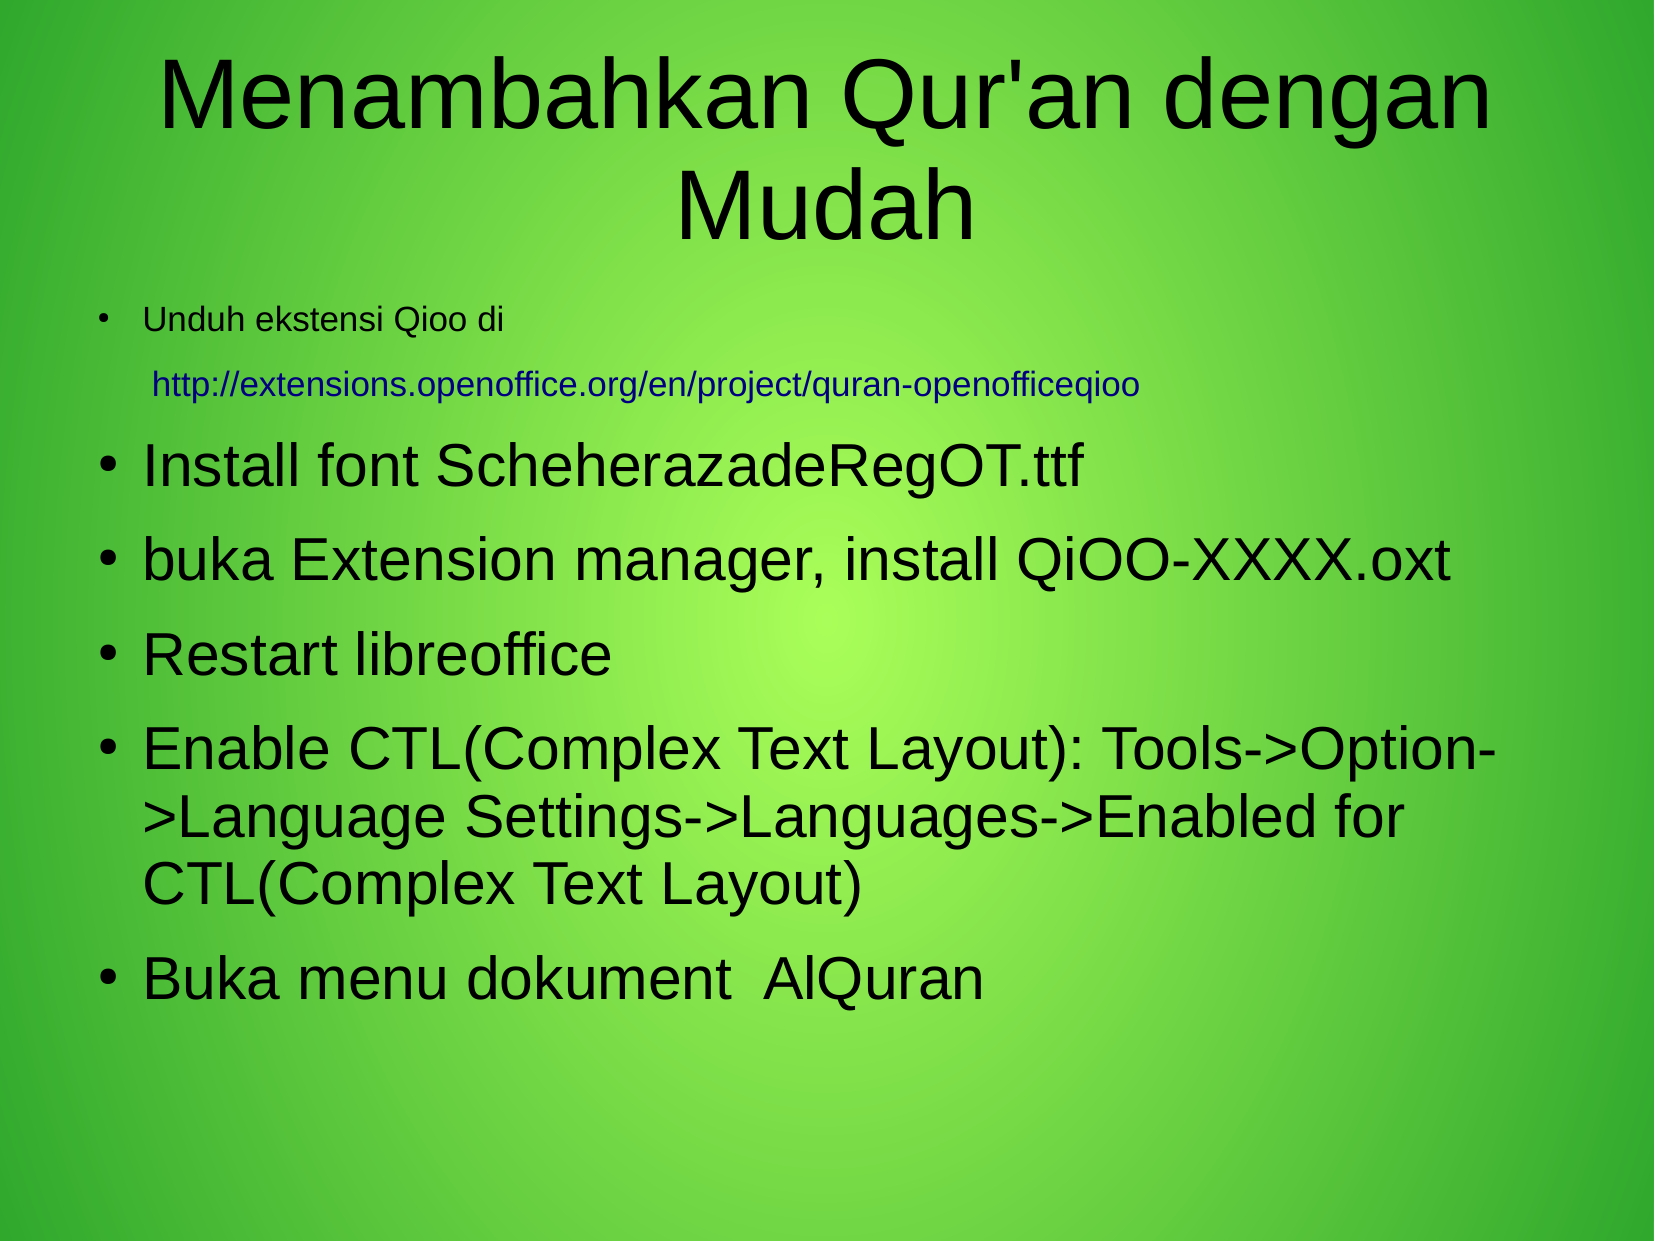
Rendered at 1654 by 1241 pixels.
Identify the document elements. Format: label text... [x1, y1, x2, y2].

list Unduh ekstensi Qioo di http://extensions.openoffice.org/en/project/quran-openofficeqioo Install font ScheherazadeRegOT.ttf buka Extension manager, install QiOO-XXXX.oxt Restart libreoffice Enable CTL(Complex Text Layout): Tools->Option->Language Settings->Languages->Enabled for CTL(Complex Text Layout) Buka menu dokument AlQuran [82, 299, 1571, 1019]
title Menambahkan Qur'an dengan Mudah [82, 38, 1571, 261]
